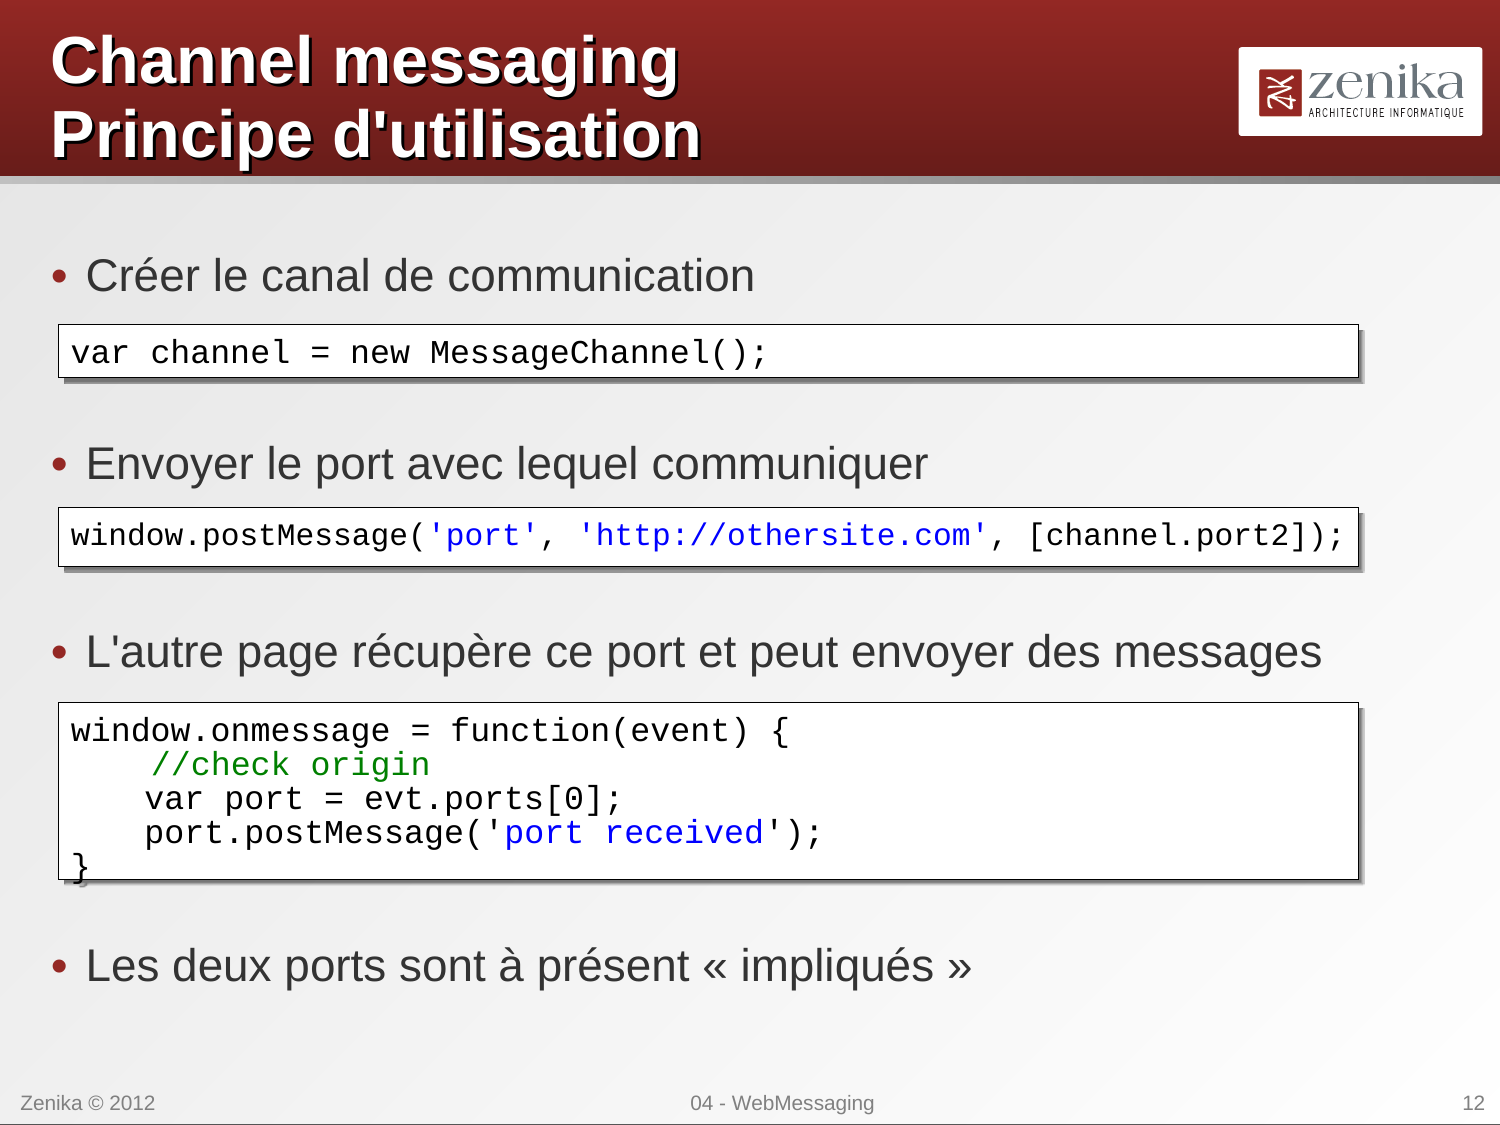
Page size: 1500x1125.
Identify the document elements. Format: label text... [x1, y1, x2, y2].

picture [1257, 58, 1464, 125]
text_box window.postMessage('port', 'http://othersite.com', [channel.port2]); [58, 507, 1359, 567]
text_box var channel = new MessageChannel(); [58, 324, 1359, 378]
text_box window.onmessage = function(event) { //check origin var port = evt.ports[0]; port.postMessage('port received'); } [58, 702, 1359, 880]
list Créer le canal de communication Envoyer le port avec lequel communiquer L'autre page récupère ce port et peut envoyer des messages Les deux ports sont à présent « impliqués » [50, 249, 1435, 1079]
title Channel messaging Principe d'utilisation [50, 15, 1206, 180]
